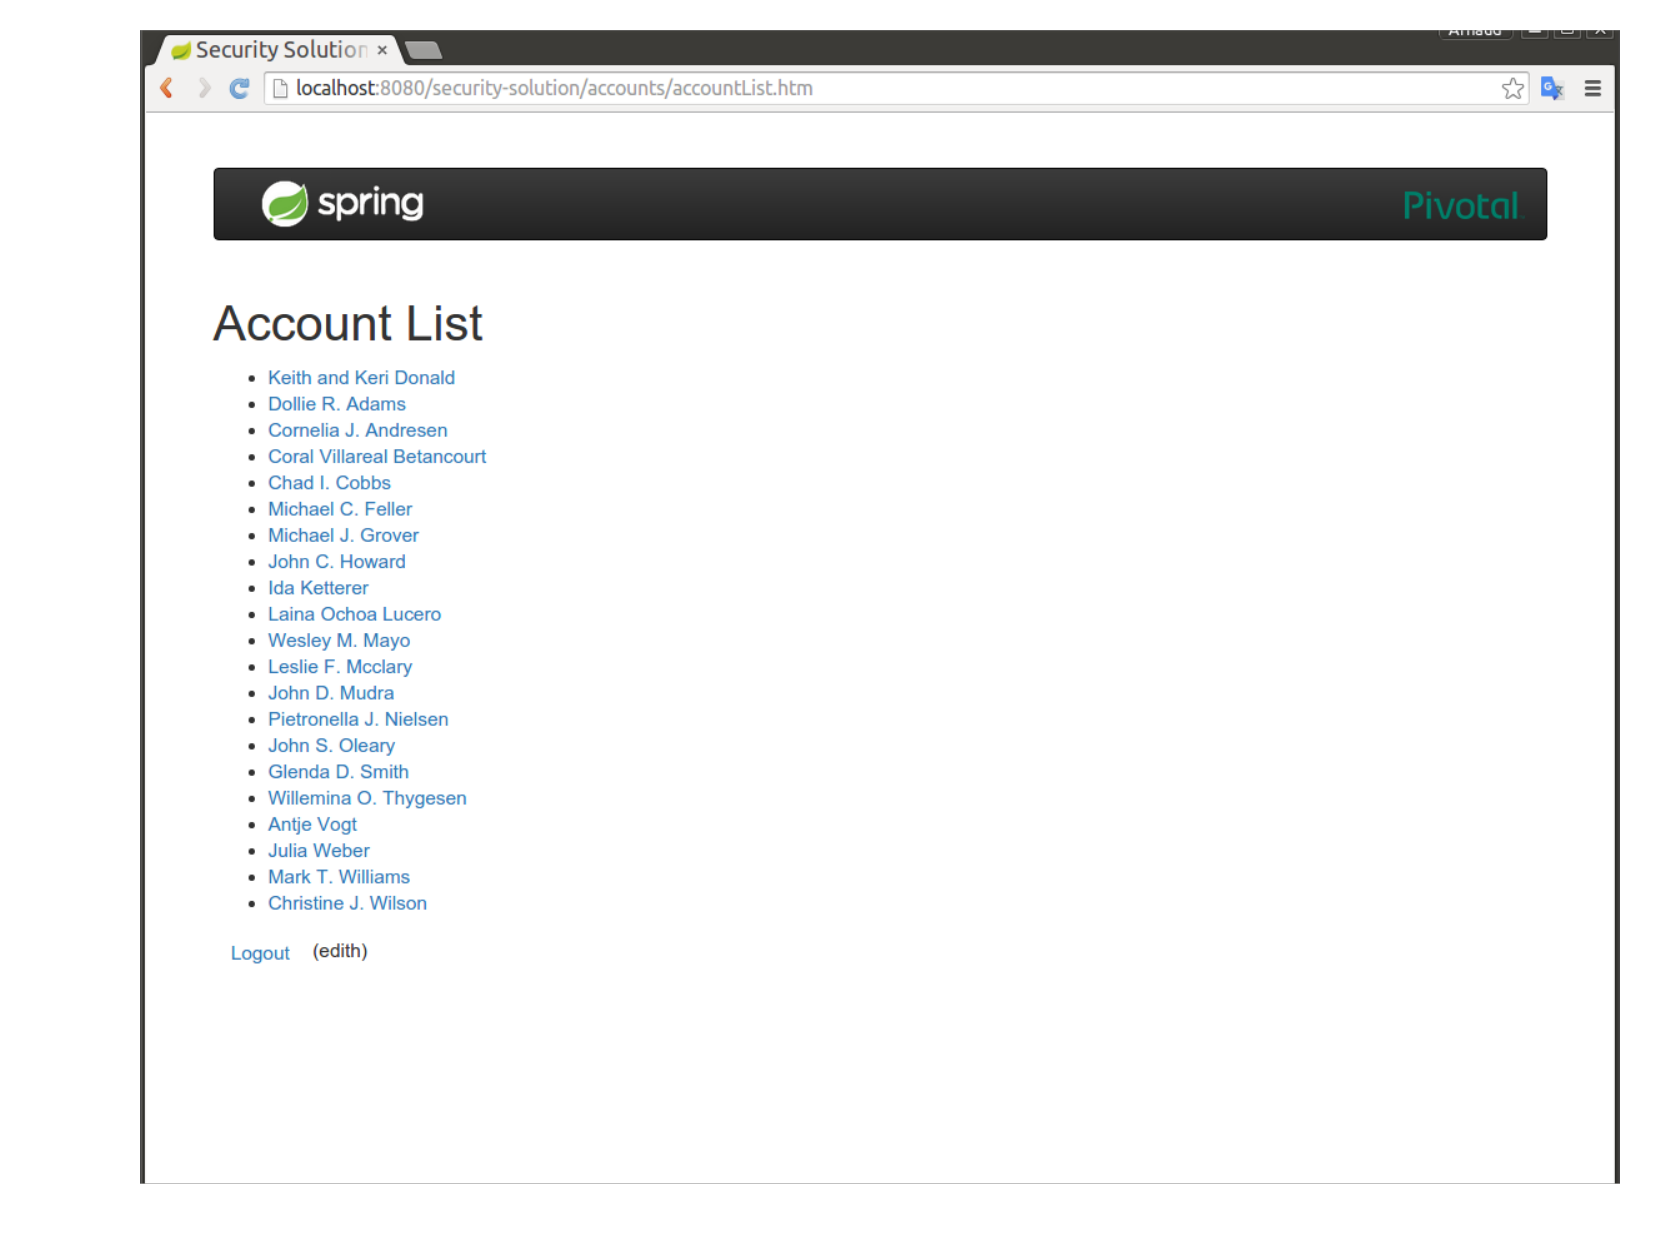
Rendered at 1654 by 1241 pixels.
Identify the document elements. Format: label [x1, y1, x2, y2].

picture [140, 14, 1621, 1200]
